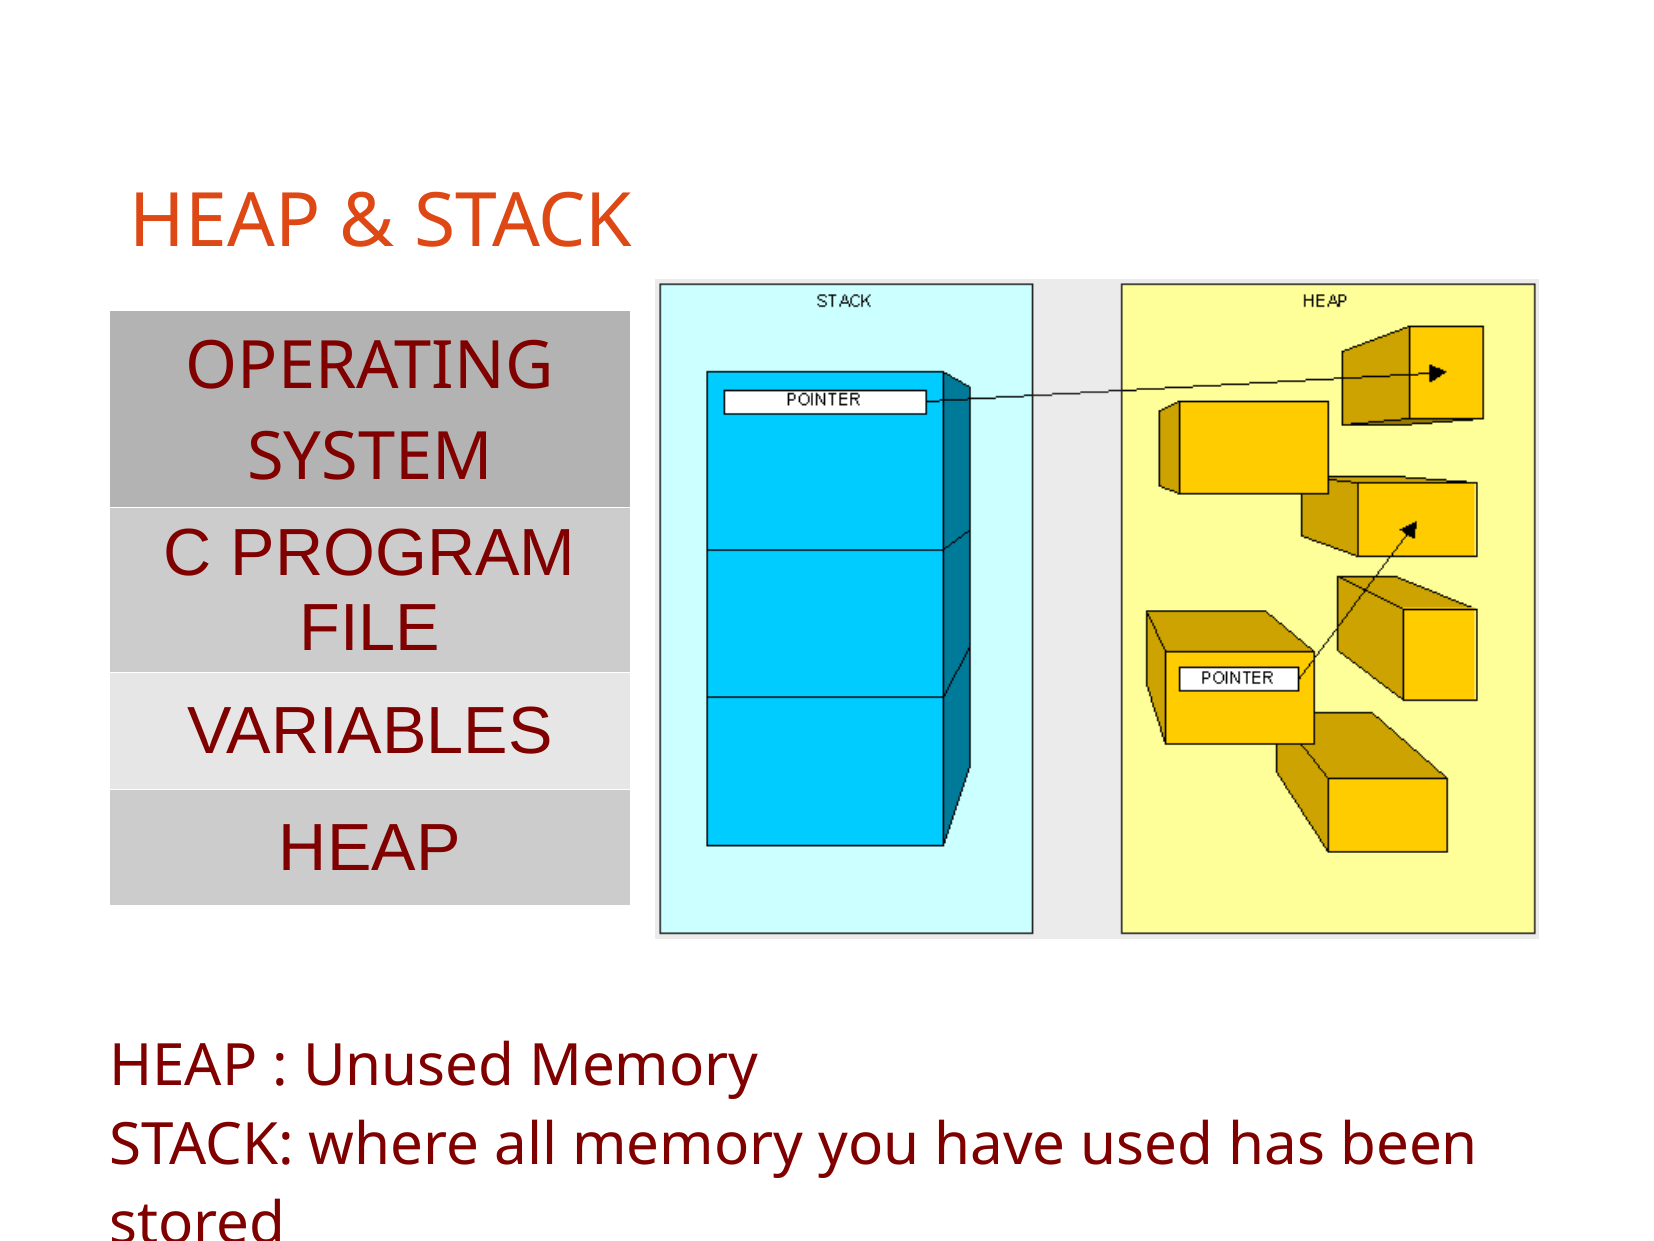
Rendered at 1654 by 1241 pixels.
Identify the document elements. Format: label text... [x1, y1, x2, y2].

table_header OPERATING SYSTEM [110, 311, 630, 507]
table_cell HEAP [110, 790, 630, 905]
text_box HEAP : Unused Memory STACK: where all memory you have used has been stored [94, 1015, 1654, 1182]
table_cell C PROGRAM FILE [110, 508, 630, 672]
picture [655, 279, 1539, 940]
table_cell VARIABLES [110, 673, 630, 789]
title HEAP & STACK [129, 153, 1518, 281]
